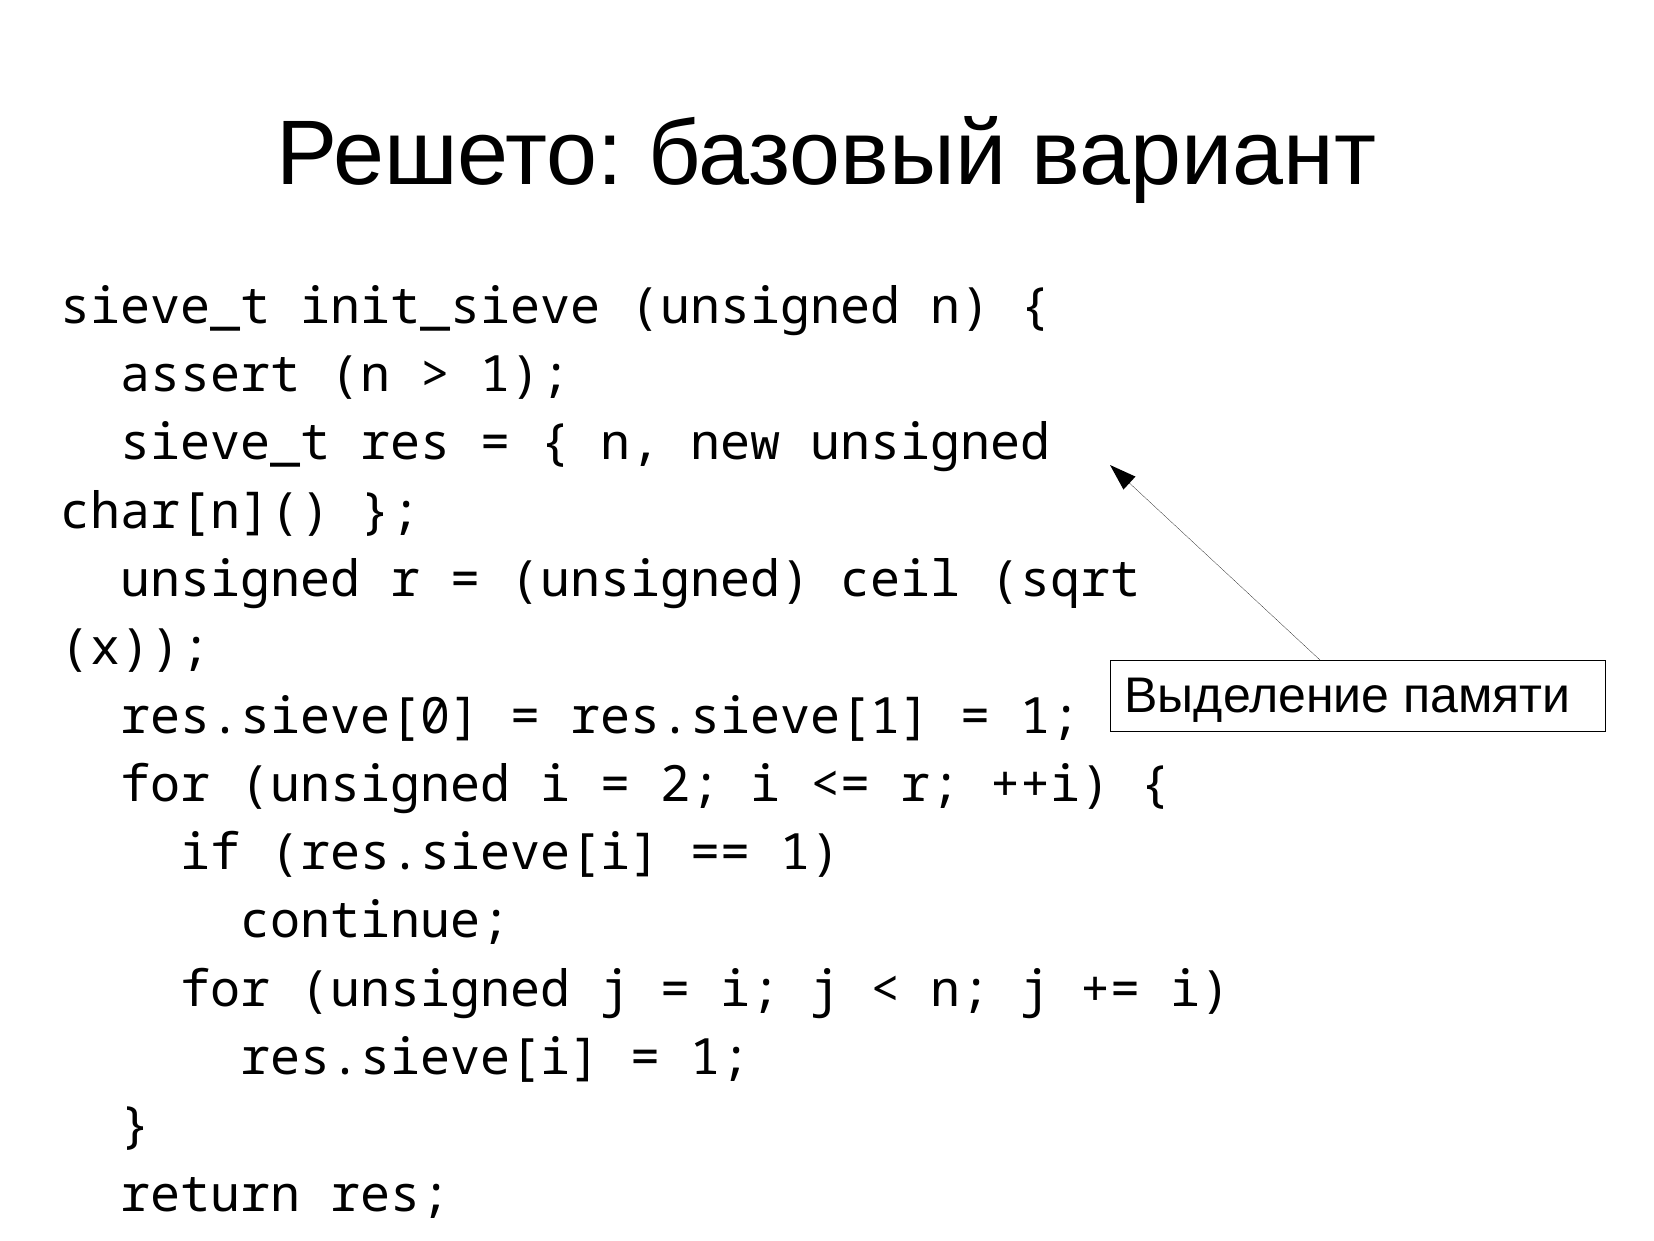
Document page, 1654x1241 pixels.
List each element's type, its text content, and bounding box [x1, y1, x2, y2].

text_box Выделение памяти [1110, 660, 1606, 732]
text_box sieve_t init_sieve (unsigned n) { assert (n > 1); sieve_t res = { n, new unsigned char[n]() }; unsigned r = (unsigned) ceil (sqrt (x)); res.sieve[0] = res.sieve[1] = 1; for (unsigned i = 2; i <= r; ++i) { if (res.sieve[i] == 1) continue; for (unsigned j = i; j < n; j += i) res.sieve[i] = 1; } return res; } [60, 270, 1276, 1139]
title Решето: базовый вариант [82, 49, 1571, 257]
